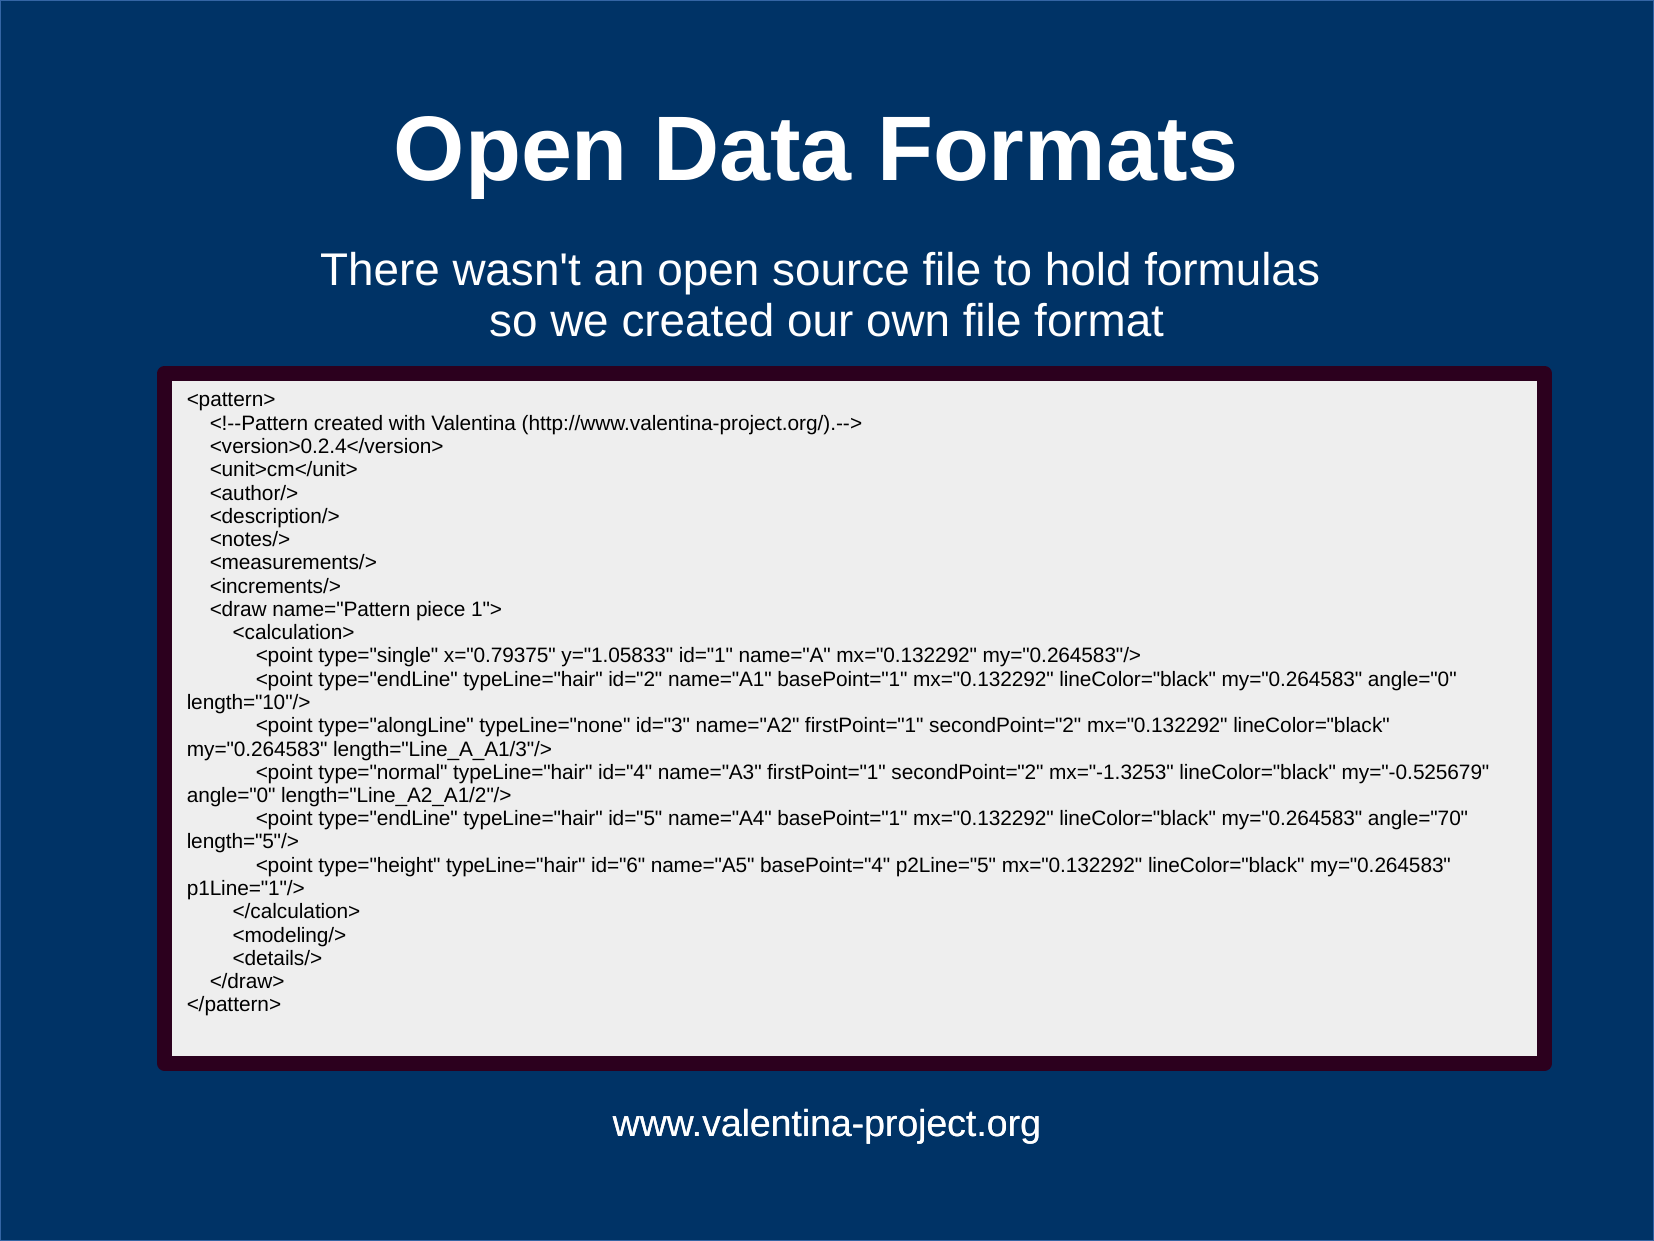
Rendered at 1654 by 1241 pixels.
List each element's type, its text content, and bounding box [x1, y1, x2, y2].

text_box Open Data Formats [379, 90, 1275, 236]
text_box There wasn't an open source file to hold formulas so we created our own file format [254, 236, 1400, 354]
text_box <pattern> <!--Pattern created with Valentina (http://www.valentina-project.org/).--> <version>0.2.4</version> <unit>cm</unit> <author/> <description/> <notes/> <measurements/> <increments/> <draw name="Pattern piece 1"> <calculation> <point type="single" x="0.79375" y="1.05833" id="1" name="A" mx="0.132292" my="0.264583"/> <point type="endLine" typeLine="hair" id="2" name="A1" basePoint="1" mx="0.132292" lineColor="black" my="0.264583" angle="0" length="10"/> <point type="alongLine" typeLine="none" id="3" name="A2" firstPoint="1" secondPoint="2" mx="0.132292" lineColor="black" my="0.264583" length="Line_A_A1/3"/> <point type="normal" typeLine="hair" id="4" name="A3" firstPoint="1" secondPoint="2" mx="-1.3253" lineColor="black" my="-0.525679" angle="0" length="Line_A2_A1/2"/> <point type="endLine" typeLine="hair" id="5" name="A4" basePoint="1" mx="0.132292" lineColor="black" my="0.264583" angle="70" length="5"/> <point type="height" typeLine="hair" id="6" name="A5" basePoint="4" p2Line="5" mx="0.132292" lineColor="black" my="0.264583" p1Line="1"/> </calculation> <modeling/> <details/> </draw> </pattern> [164, 373, 1545, 1064]
text_box www.valentina-project.org [598, 1095, 1056, 1171]
text_box [0, 0, 1654, 1241]
